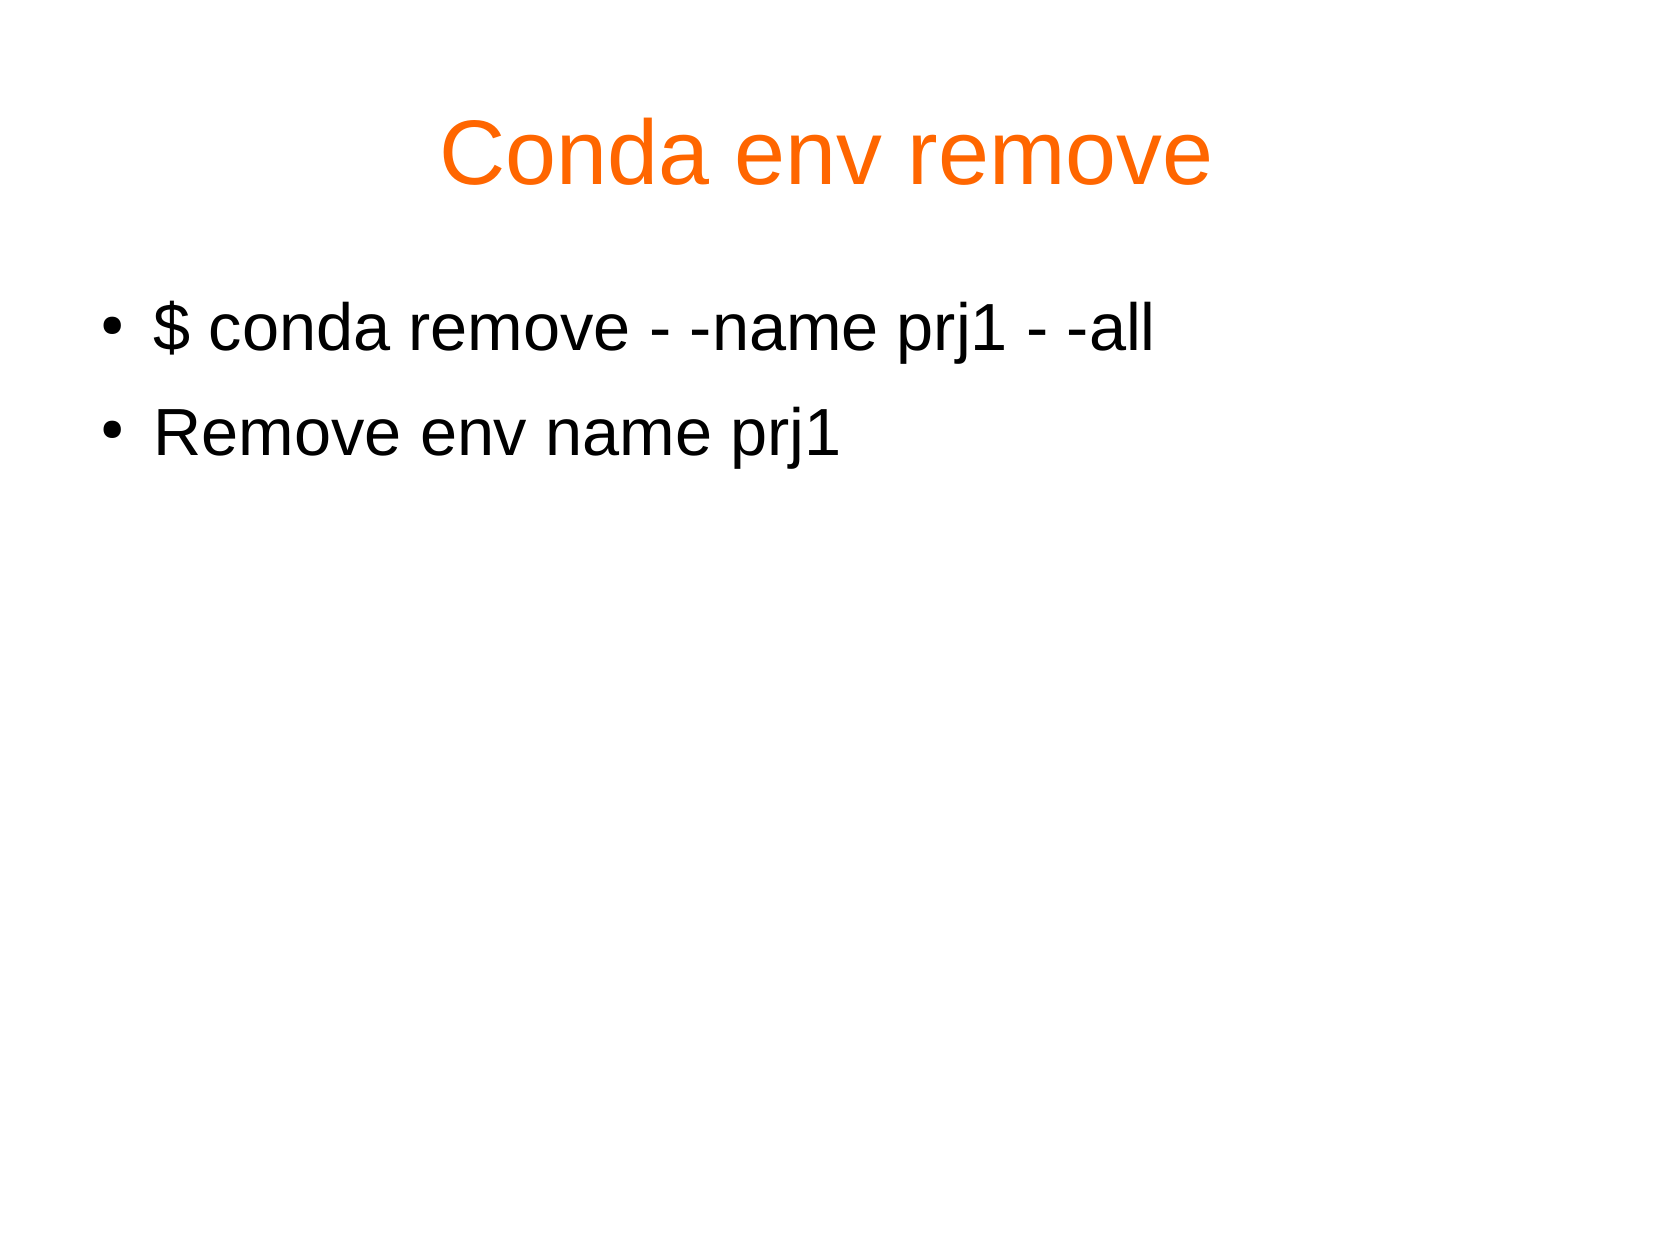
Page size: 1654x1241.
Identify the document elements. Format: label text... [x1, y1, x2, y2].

title Conda env remove [82, 49, 1571, 257]
list $ conda remove - -name prj1 - -all Remove env name prj1 [82, 290, 1571, 1010]
